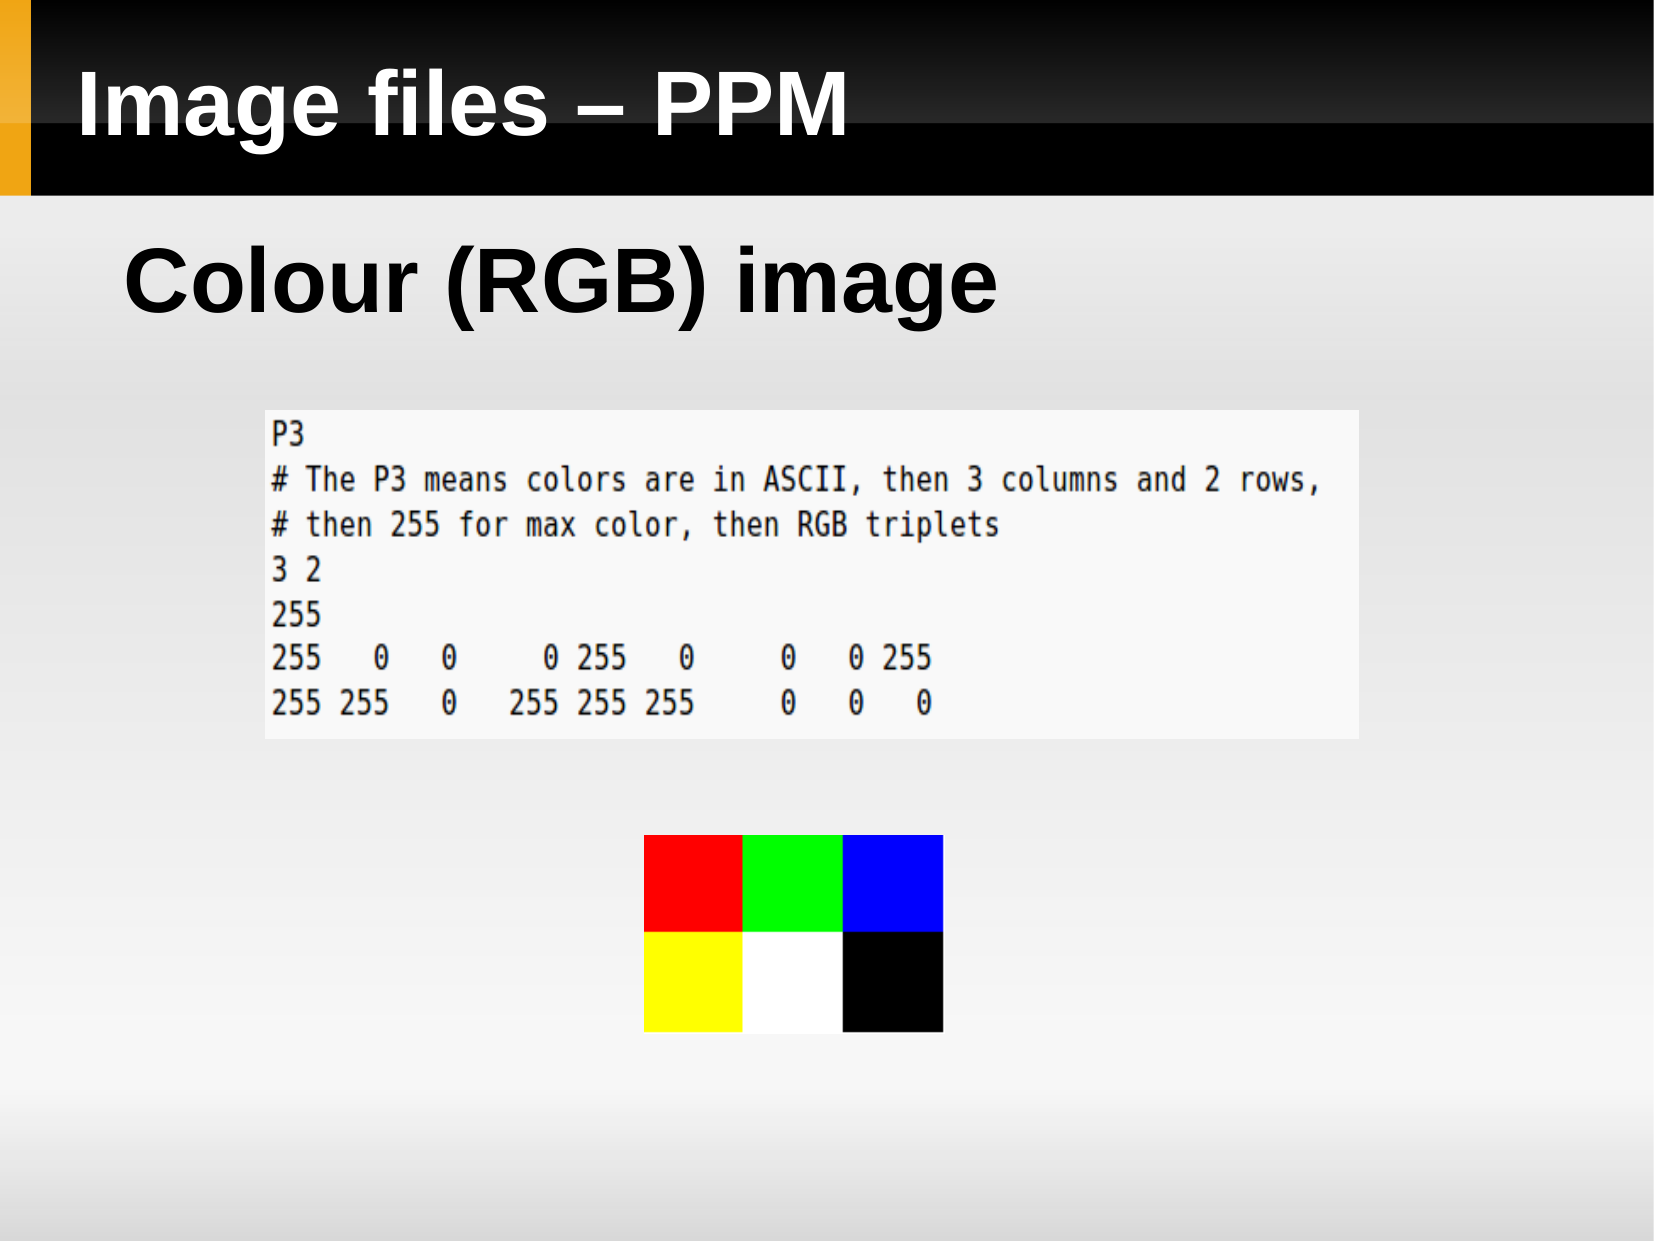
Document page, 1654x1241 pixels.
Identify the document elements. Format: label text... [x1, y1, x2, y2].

title Image files – PPM [76, 0, 1565, 208]
picture [0, 0, 1654, 1241]
title Colour (RGB) image [124, 177, 1418, 384]
